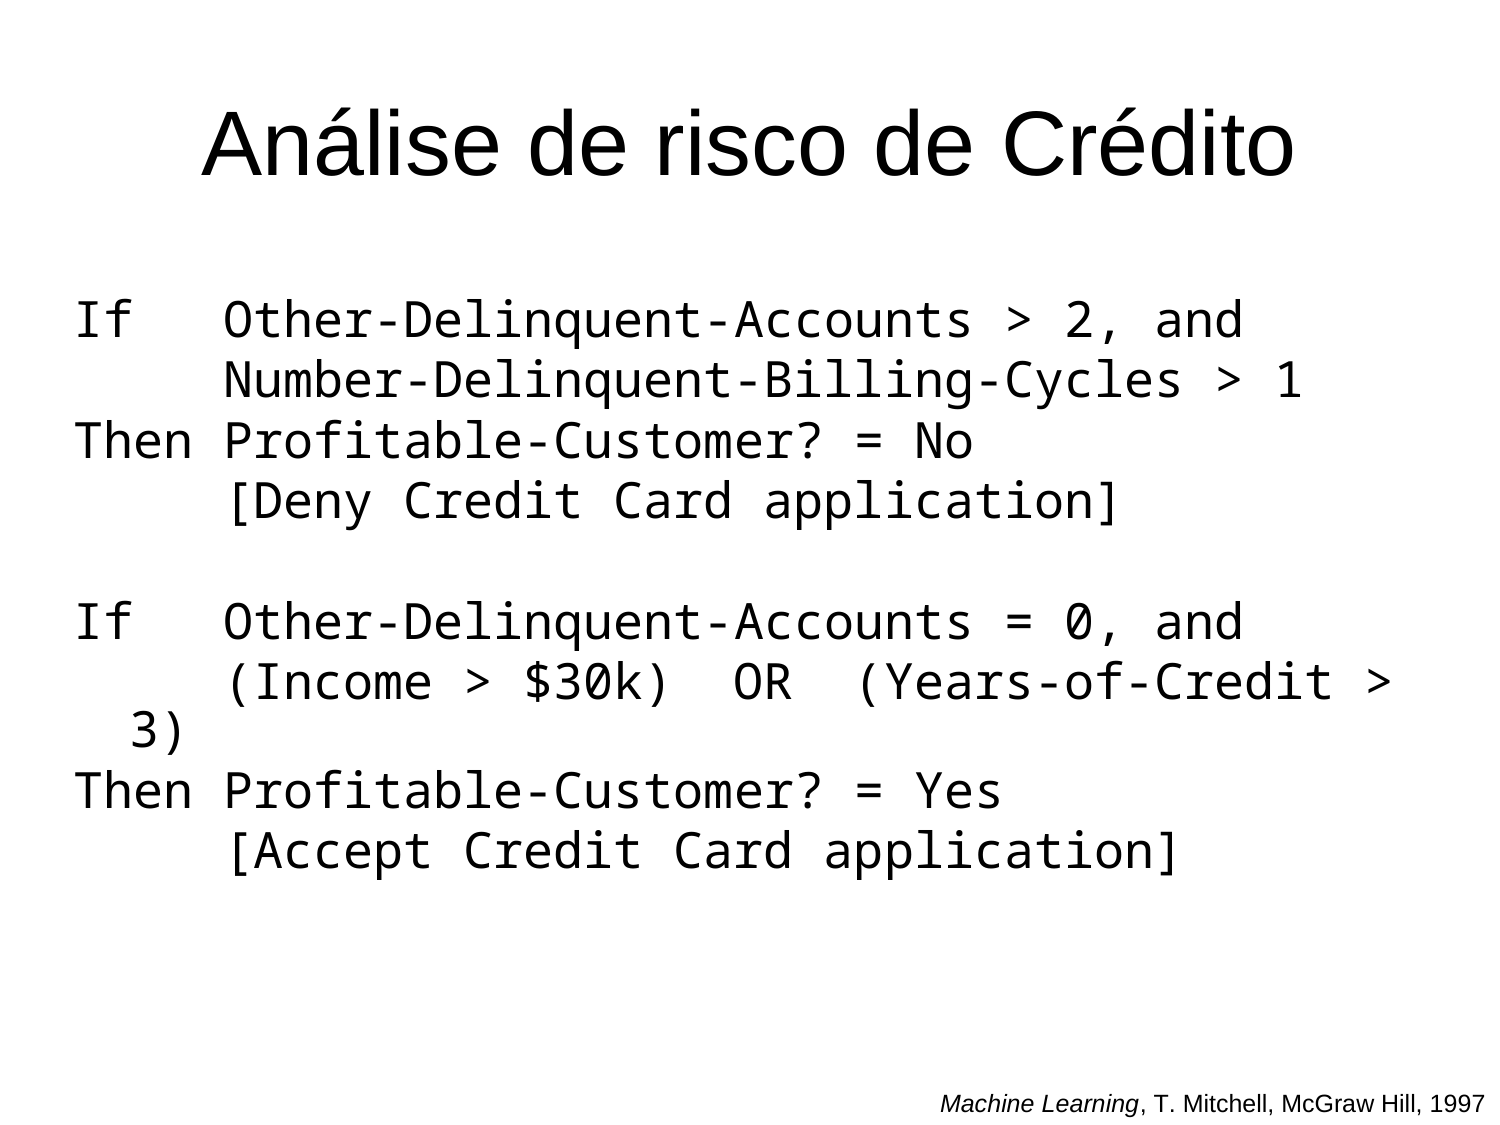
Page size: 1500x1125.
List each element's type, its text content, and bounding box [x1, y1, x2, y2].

title Análise de risco de Crédito [75, 45, 1426, 233]
list If Other-Delinquent-Accounts > 2, and Number-Delinquent-Billing-Cycles > 1 Then Profitable-Customer? = No [Deny Credit Card application] If Other-Delinquent-Accounts = 0, and (Income > $30k) OR (Years-of-Credit > 3) Then Profitable-Customer? = Yes [Accept Credit Card application] [59, 291, 1410, 886]
text_box Machine Learning, T. Mitchell, McGraw Hill, 1997 [925, 1079, 1500, 1125]
